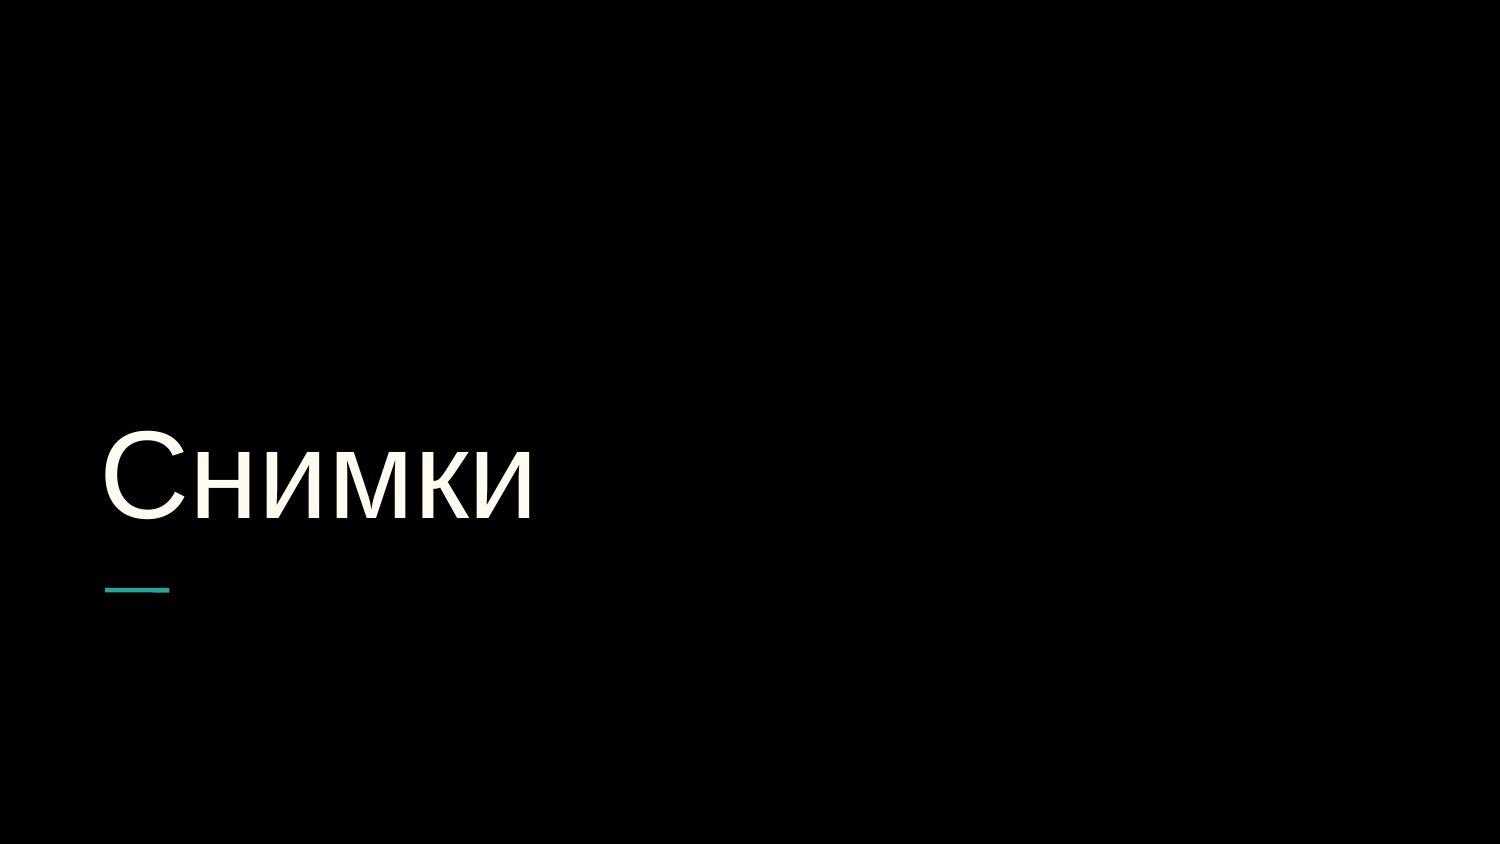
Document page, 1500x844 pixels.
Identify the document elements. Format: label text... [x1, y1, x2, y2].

title Снимки [84, 310, 1416, 561]
